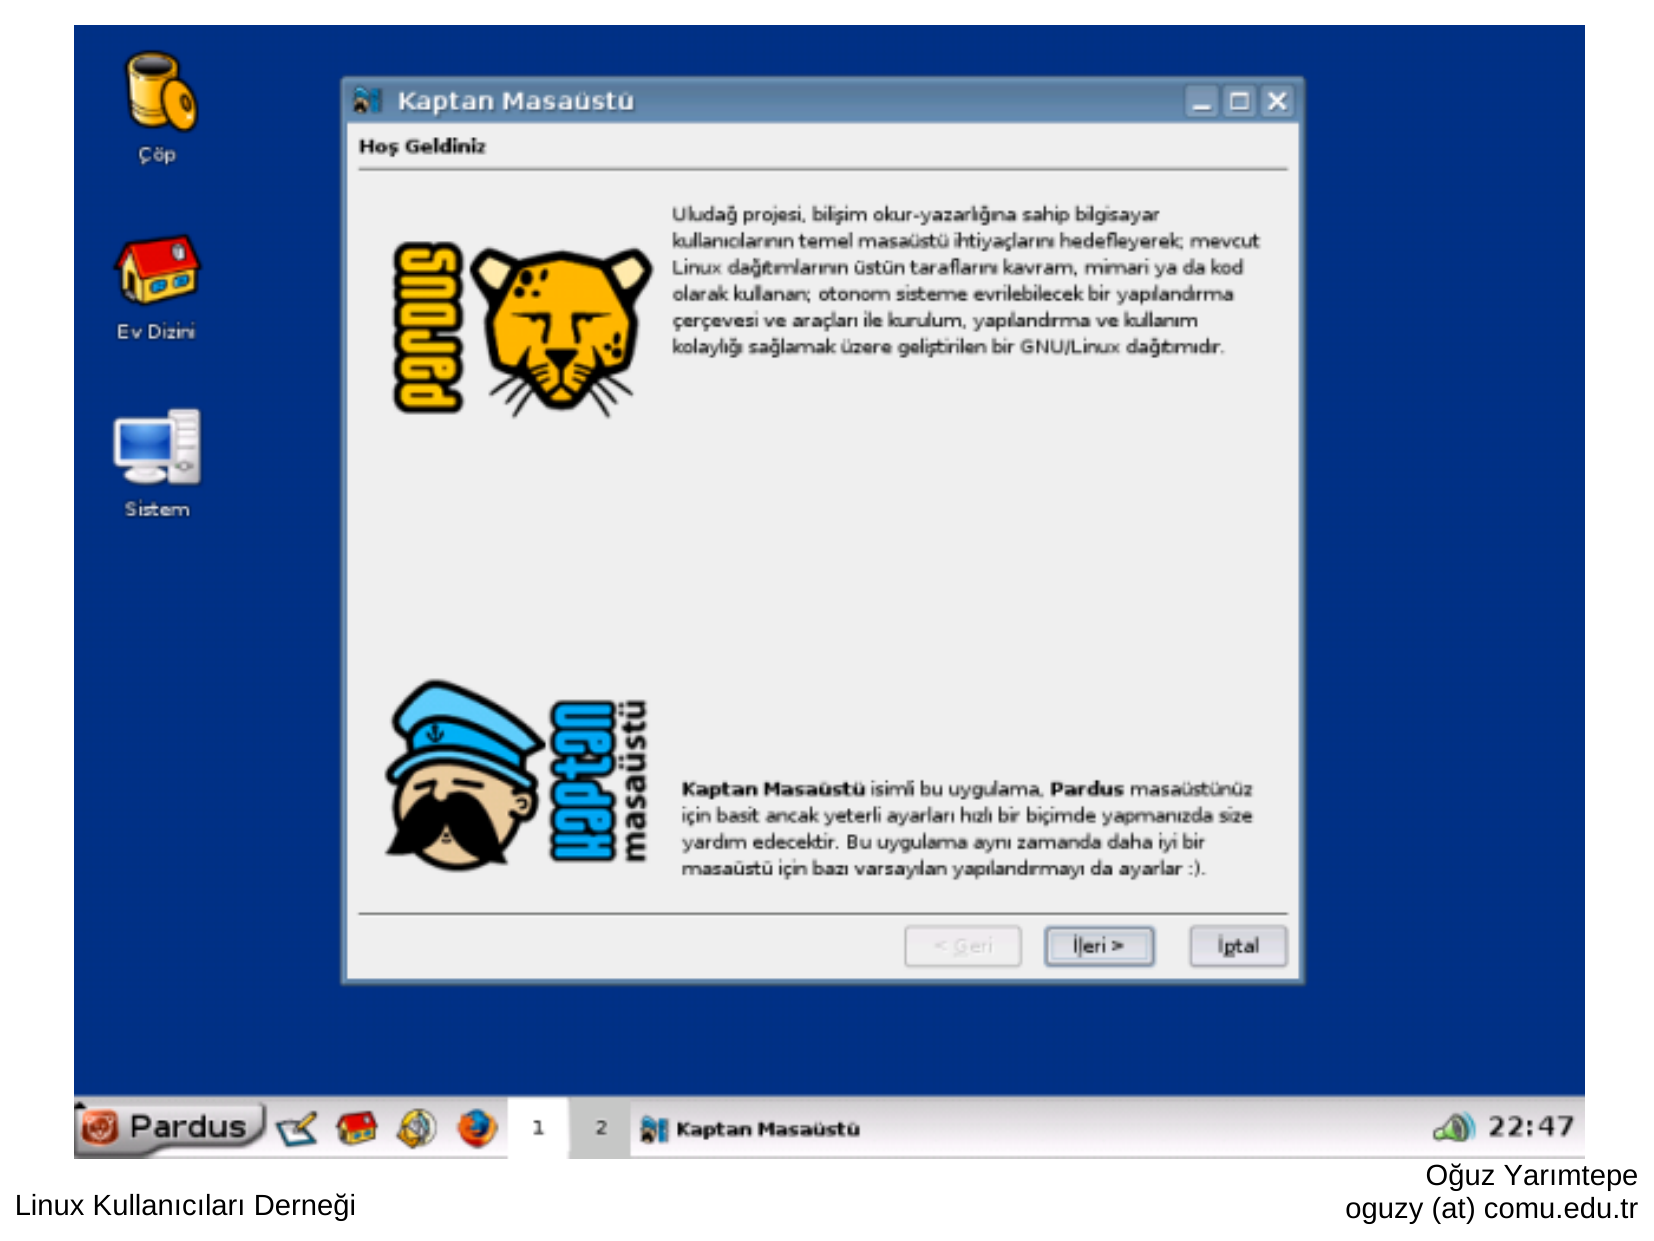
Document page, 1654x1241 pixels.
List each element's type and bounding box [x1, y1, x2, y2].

picture [74, 25, 1585, 1159]
